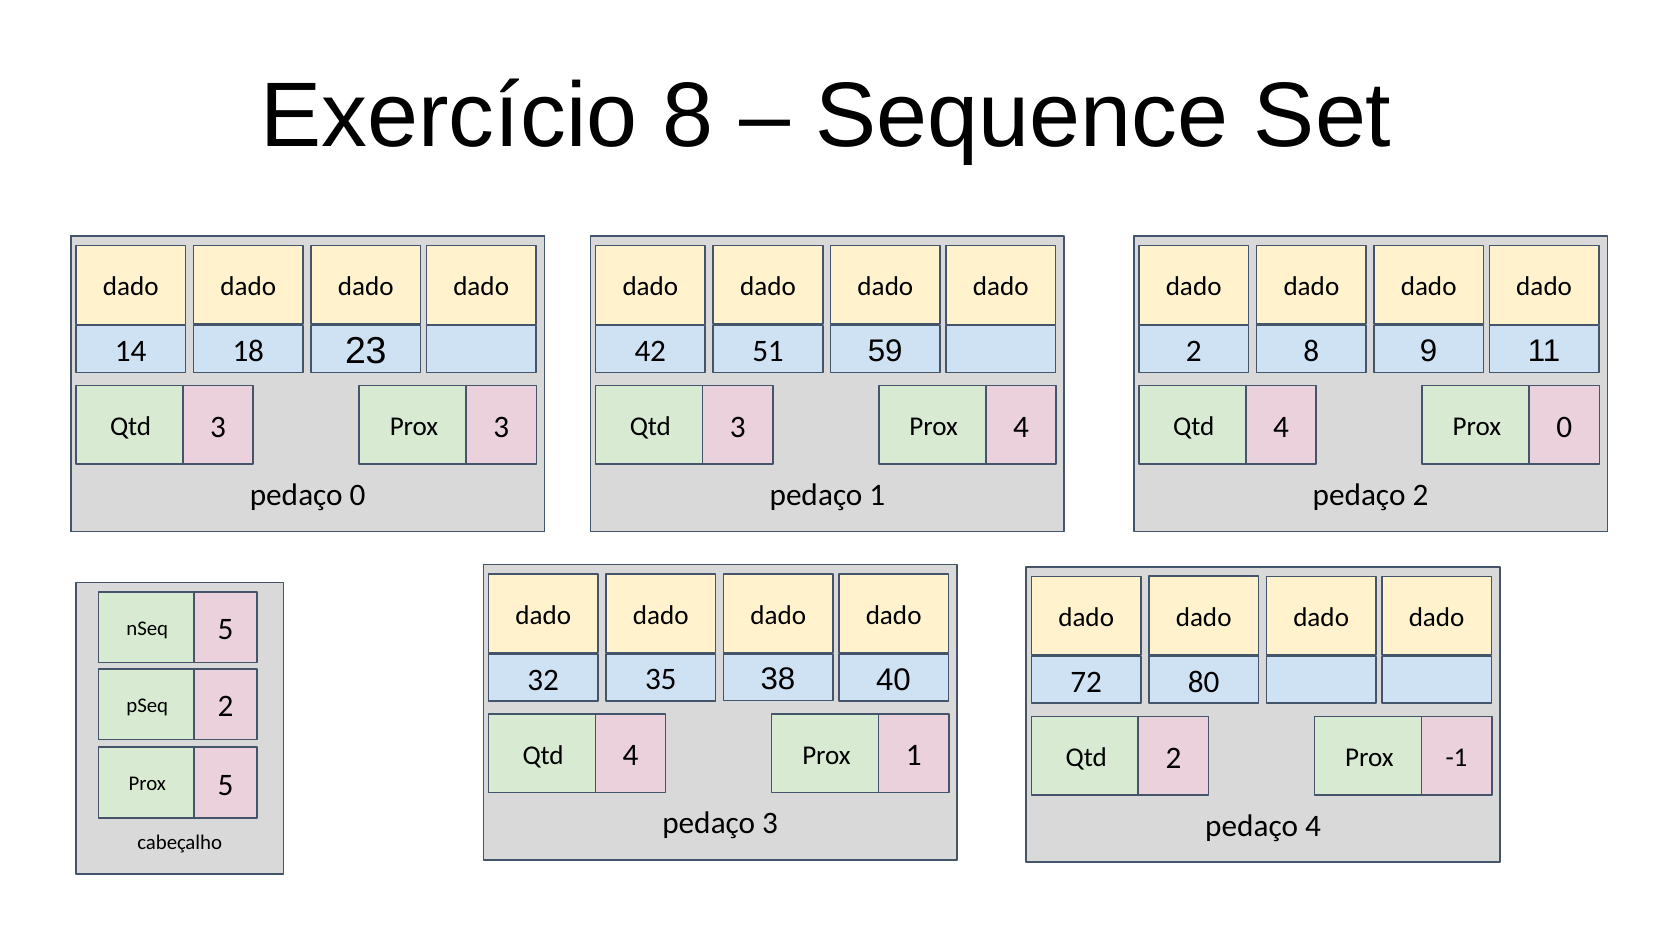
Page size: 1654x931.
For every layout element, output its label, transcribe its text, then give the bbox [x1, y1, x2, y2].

text_box -1 [1421, 716, 1492, 795]
text_box 2 [193, 668, 257, 740]
text_box dado [488, 574, 598, 653]
text_box dado [426, 245, 536, 325]
text_box pedaço 2 [1133, 236, 1608, 532]
text_box 35 [605, 653, 716, 701]
text_box Qtd [1138, 385, 1245, 465]
text_box dado [310, 245, 421, 325]
text_box dado [946, 245, 1056, 325]
text_box Prox [1422, 385, 1529, 465]
text_box dado [1148, 576, 1259, 655]
text_box pSeq [98, 668, 193, 740]
text_box pedaço 1 [590, 236, 1065, 532]
text_box cabeçalho [76, 582, 284, 875]
text_box 38 [723, 653, 833, 701]
text_box 32 [488, 654, 598, 701]
text_box dado [1138, 245, 1249, 325]
text_box nSeq [98, 591, 193, 663]
text_box 80 [1148, 656, 1259, 704]
text_box 14 [75, 325, 186, 373]
text_box Qtd [1031, 716, 1138, 795]
text_box dado [1381, 576, 1492, 656]
title Exercício 8 – Sequence Set [82, 37, 1571, 193]
text_box 59 [830, 325, 941, 373]
text_box 72 [1031, 656, 1141, 704]
text_box [1381, 656, 1492, 704]
text_box 40 [838, 654, 949, 701]
text_box pedaço 3 [483, 564, 957, 860]
text_box dado [1373, 245, 1484, 325]
text_box 0 [1529, 385, 1600, 465]
text_box [1266, 656, 1376, 704]
text_box dado [723, 574, 833, 653]
text_box 2 [1138, 325, 1249, 373]
text_box dado [838, 574, 949, 653]
text_box dado [1489, 245, 1599, 325]
text_box dado [595, 245, 706, 325]
text_box Qtd [488, 713, 595, 793]
text_box Qtd [75, 385, 182, 465]
text_box pedaço 4 [1026, 566, 1500, 863]
text_box 11 [1489, 325, 1599, 373]
text_box Prox [878, 385, 985, 465]
text_box 8 [1256, 325, 1367, 373]
text_box 3 [702, 385, 773, 465]
text_box dado [193, 245, 304, 325]
text_box 42 [595, 325, 706, 373]
text_box 5 [193, 591, 257, 663]
text_box dado [1256, 245, 1367, 325]
text_box 18 [193, 325, 304, 373]
text_box dado [1031, 576, 1141, 656]
text_box 3 [182, 385, 254, 465]
text_box 23 [310, 325, 421, 373]
text_box dado [605, 573, 716, 653]
text_box Prox [771, 713, 878, 793]
text_box 5 [193, 747, 257, 818]
text_box dado [75, 245, 186, 325]
text_box 51 [713, 325, 823, 373]
text_box 1 [878, 713, 949, 793]
text_box 3 [466, 385, 537, 465]
text_box Prox [1314, 716, 1421, 795]
text_box 4 [1245, 385, 1317, 465]
text_box Prox [359, 385, 466, 465]
text_box 9 [1373, 325, 1484, 373]
text_box 2 [1138, 716, 1209, 795]
text_box [946, 325, 1056, 373]
text_box dado [830, 245, 941, 325]
text_box 4 [985, 385, 1057, 465]
text_box Prox [98, 747, 193, 818]
text_box pedaço 0 [70, 236, 545, 532]
text_box Qtd [595, 385, 702, 465]
text_box 4 [595, 713, 666, 793]
text_box [426, 325, 536, 373]
text_box dado [713, 245, 823, 325]
text_box dado [1266, 576, 1376, 655]
